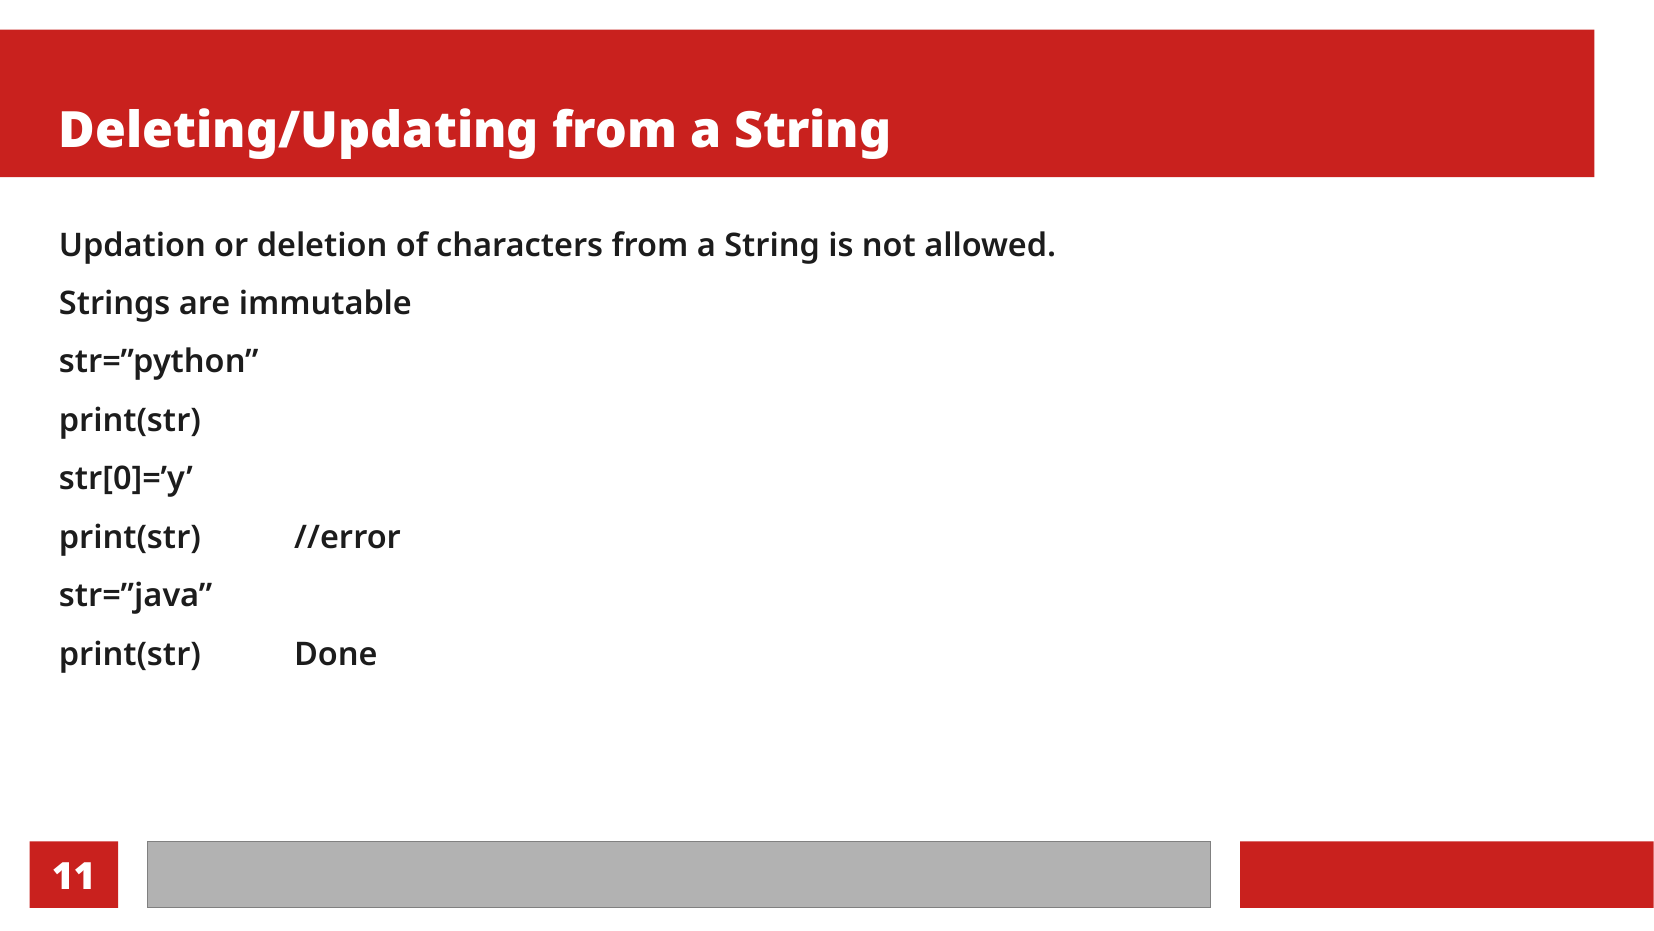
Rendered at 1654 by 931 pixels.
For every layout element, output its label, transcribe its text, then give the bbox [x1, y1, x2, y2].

list Updation or deletion of characters from a String is not allowed. Strings are immutable str=”python” print(str) str[0]=’y’ print(str) //error str=”java” print(str) Done [59, 221, 1565, 798]
title Deleting/Updating from a String [59, 44, 1595, 163]
